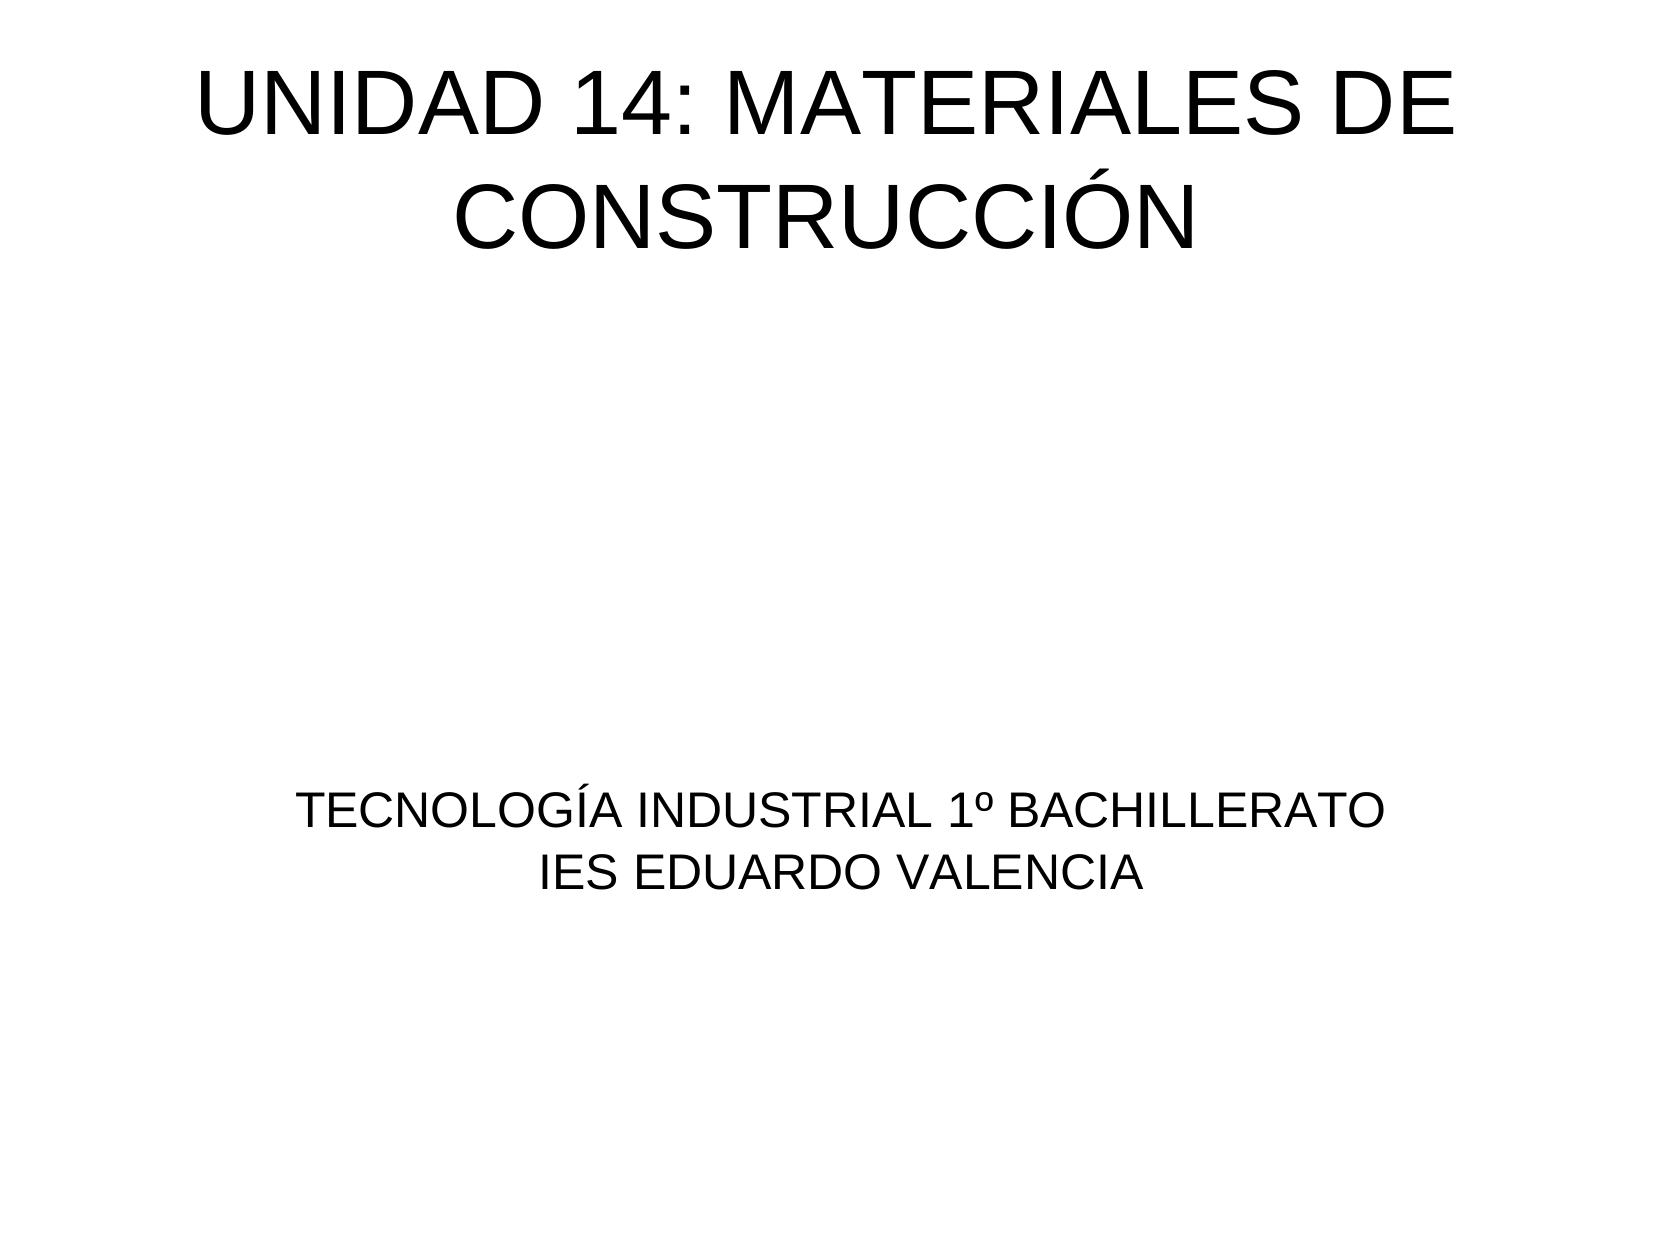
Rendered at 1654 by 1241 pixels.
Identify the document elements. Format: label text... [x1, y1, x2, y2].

text_box TECNOLOGÍA INDUSTRIAL 1º BACHILLERATO IES EDUARDO VALENCIA [177, 767, 1506, 907]
title UNIDAD 14: MATERIALES DE CONSTRUCCIÓN [82, 38, 1571, 268]
